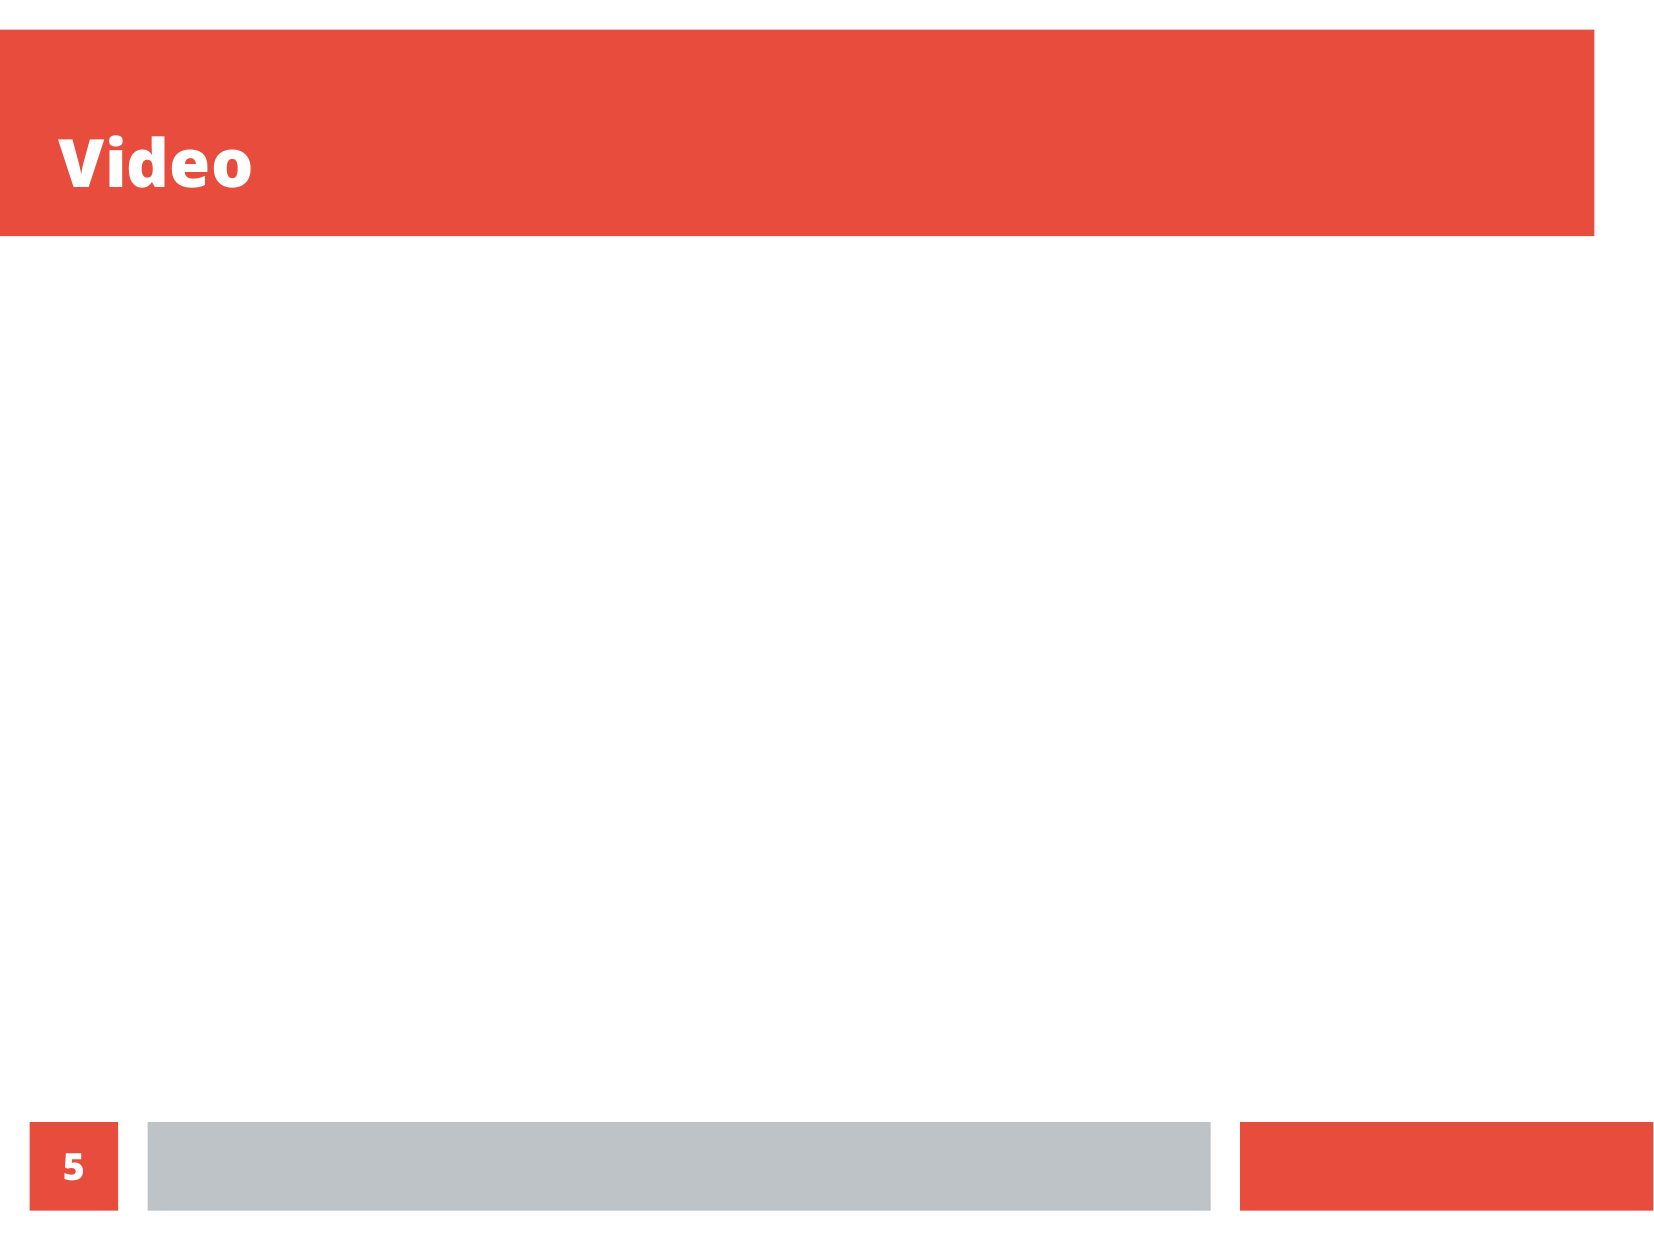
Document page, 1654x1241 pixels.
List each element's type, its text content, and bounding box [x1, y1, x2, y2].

title Video [59, 59, 1595, 207]
